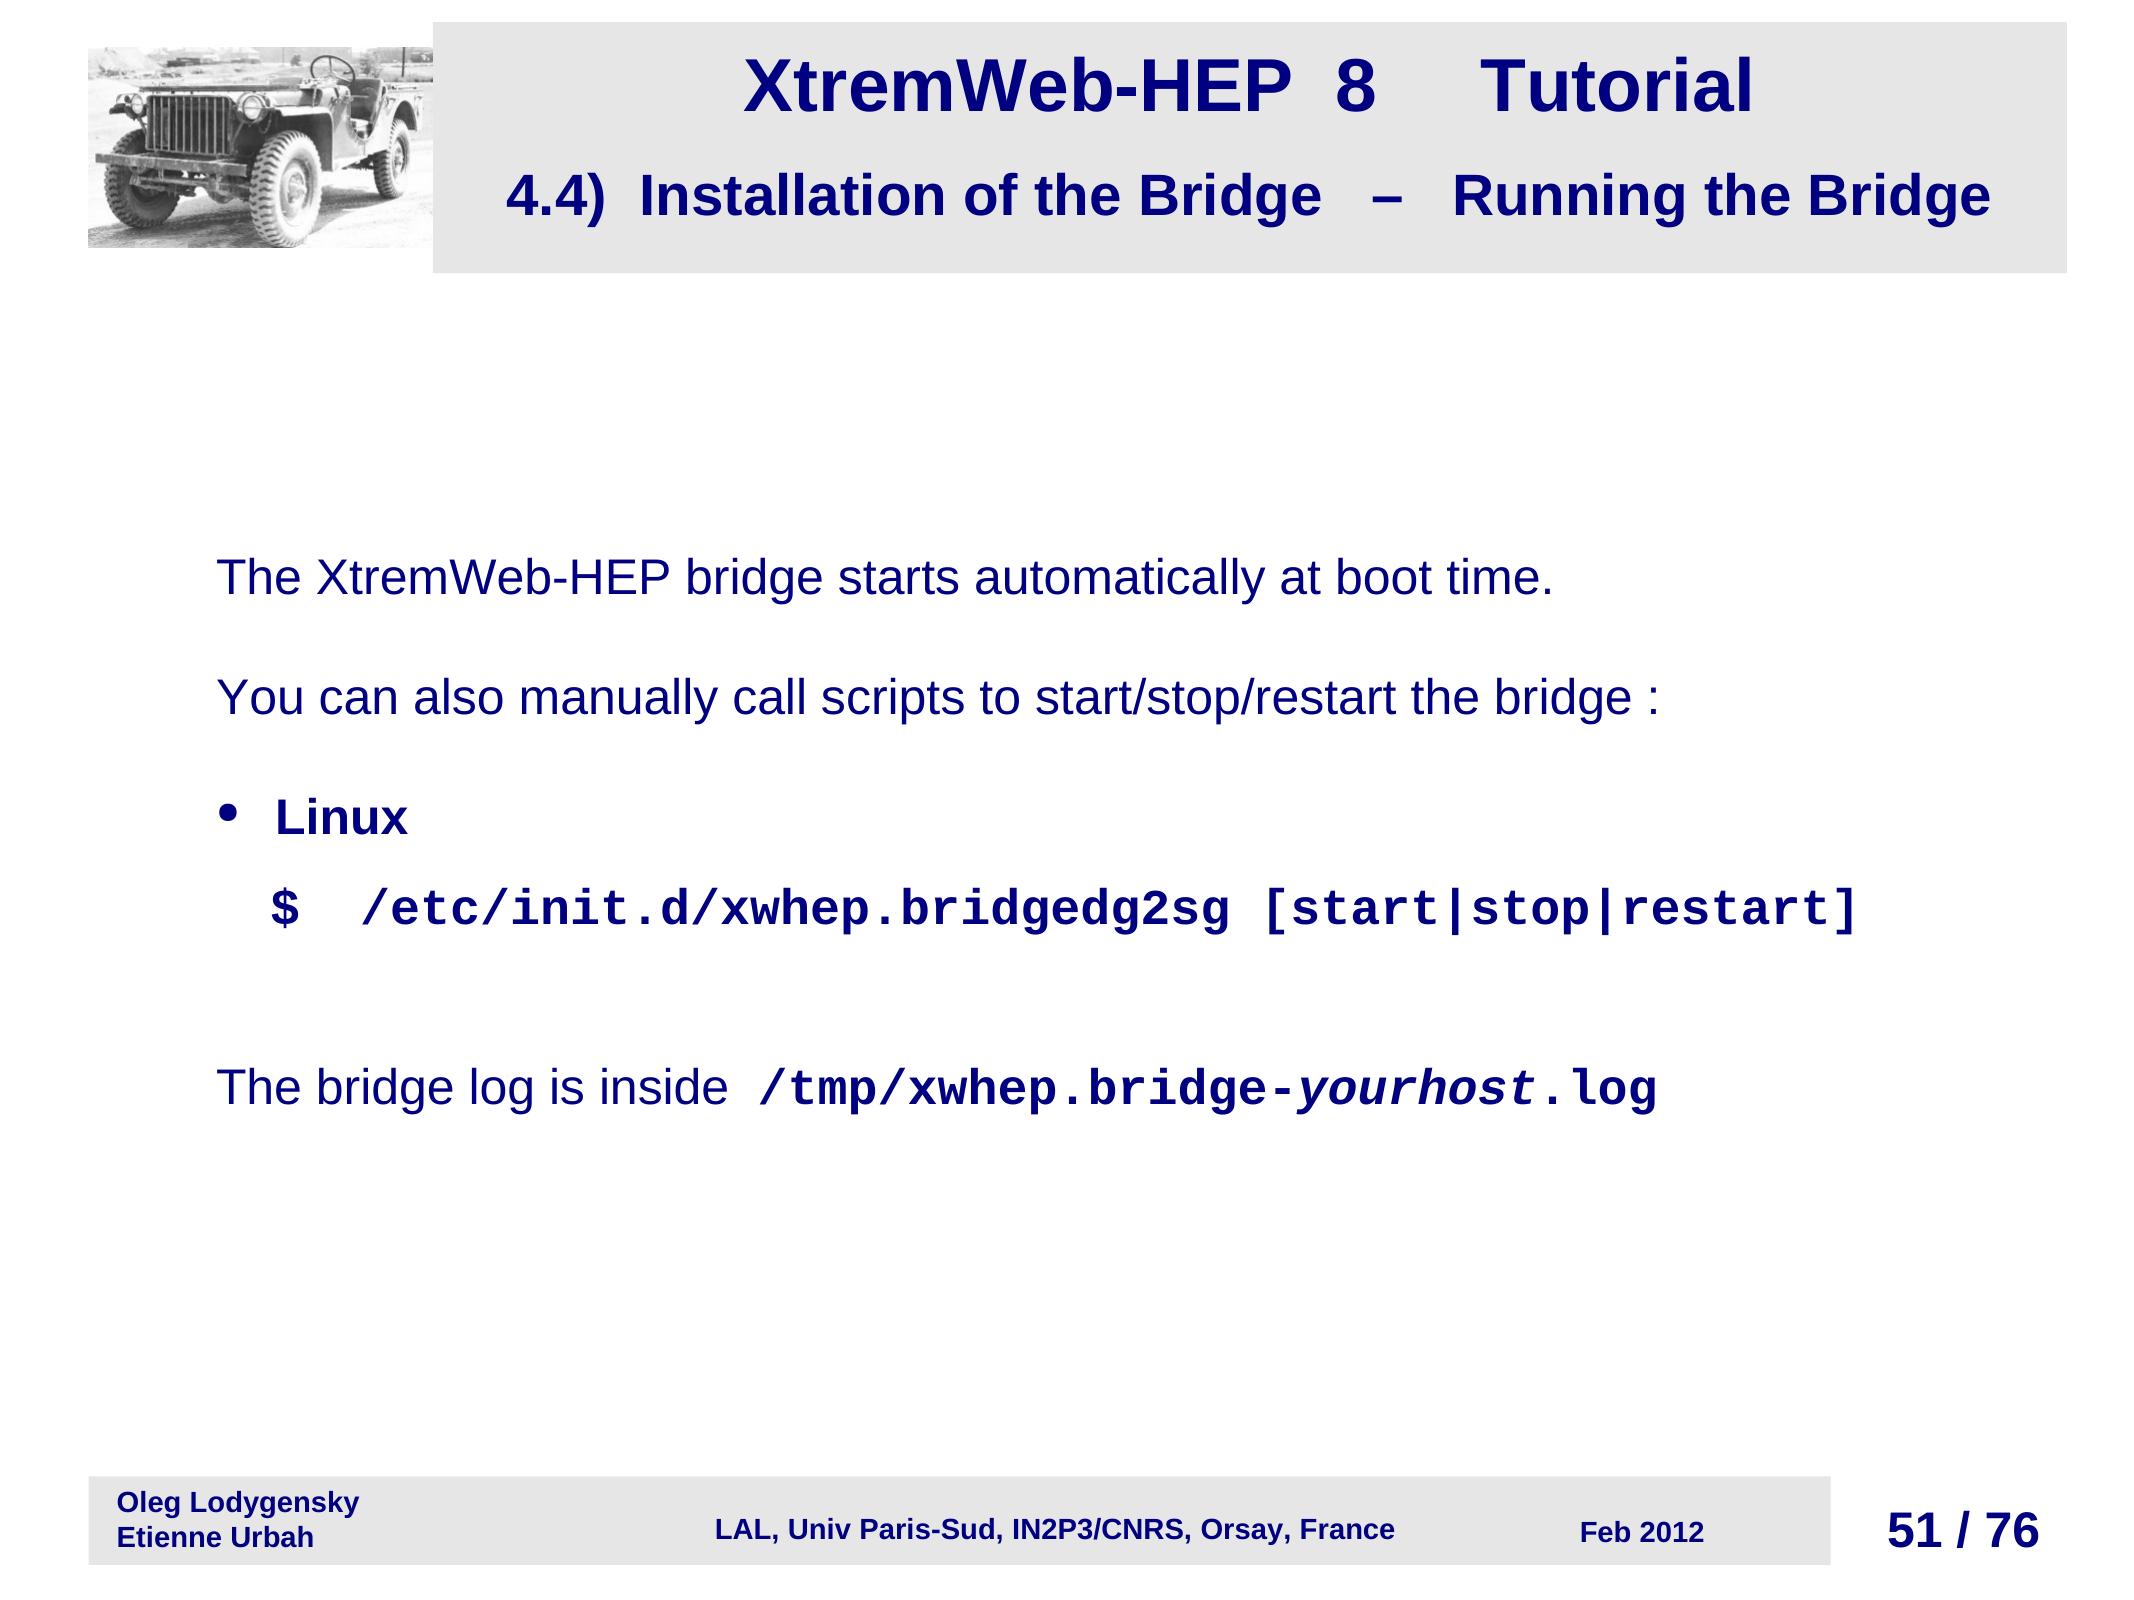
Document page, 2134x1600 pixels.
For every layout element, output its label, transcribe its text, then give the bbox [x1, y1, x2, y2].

picture [88, 47, 433, 248]
text_box The XtremWeb-HEP bridge starts automatically at boot time. You can also manually call scripts to start/stop/restart the bridge : Linux $ /etc/init.d/xwhep.bridgedg2sg [start|stop|restart] The bridge log is inside /tmp/xwhep.bridge-yourhost.log [206, 540, 2038, 1149]
title 4.4) Installation of the Bridge – Running the Bridge [442, 118, 2067, 266]
